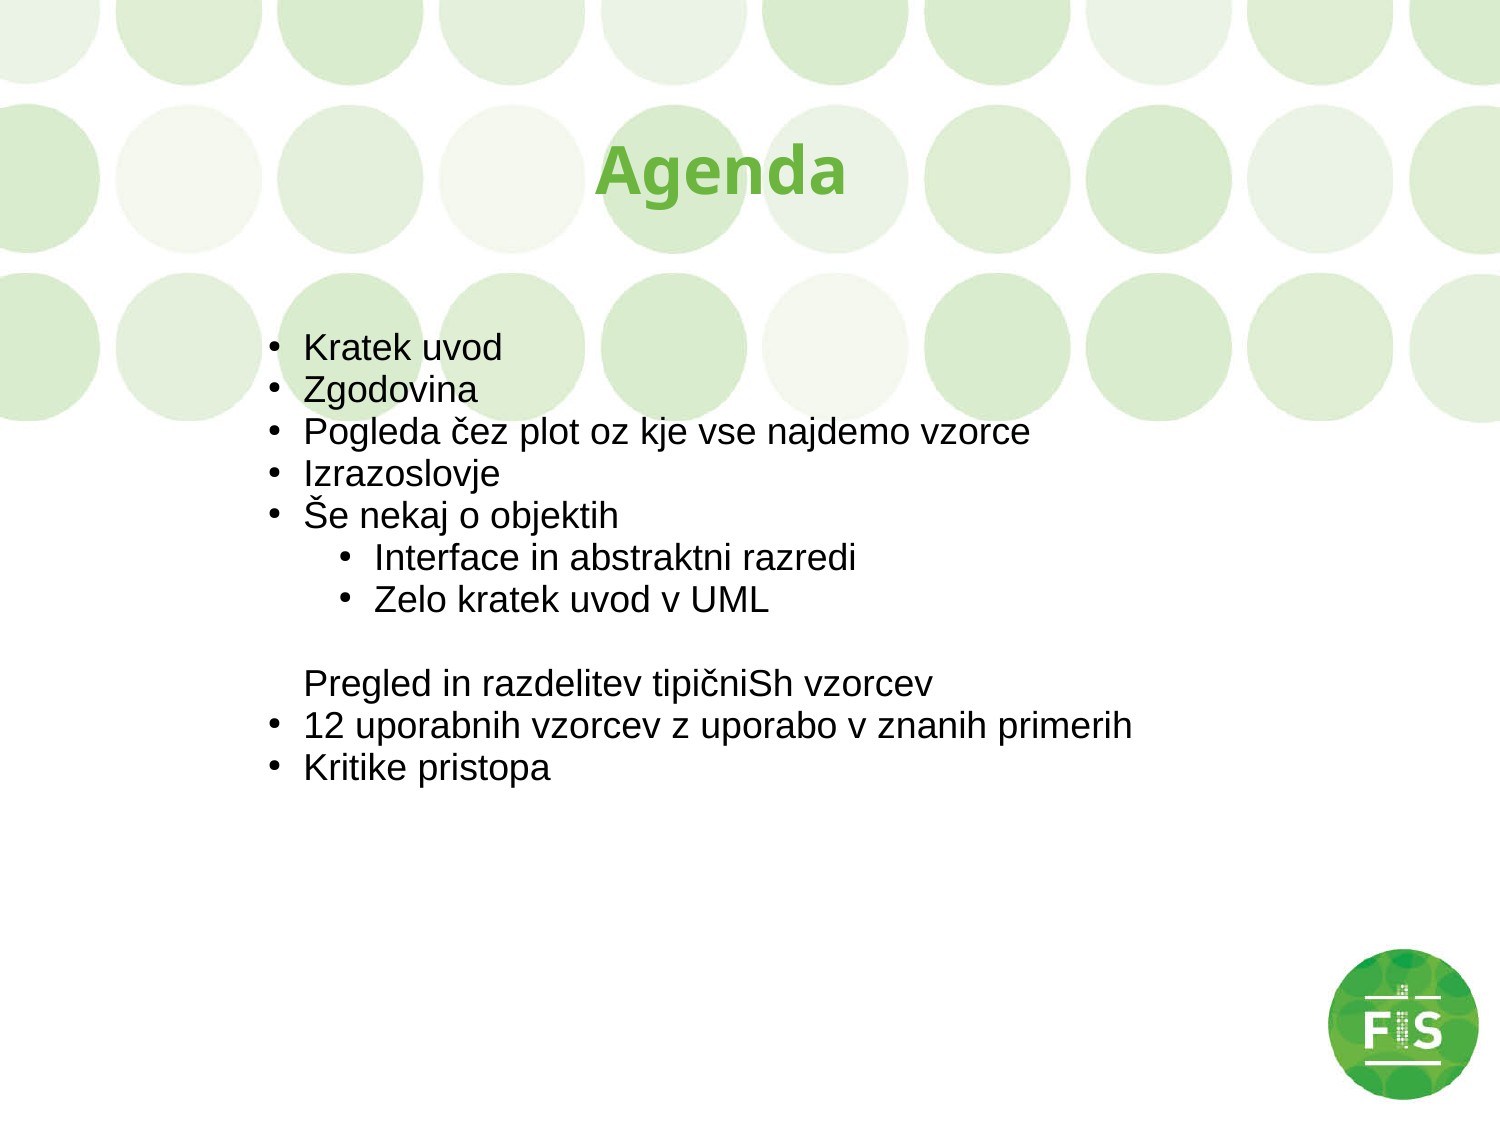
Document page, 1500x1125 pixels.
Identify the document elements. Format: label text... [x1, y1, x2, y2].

text_box Kratek uvod Zgodovina Pogleda čez plot oz kje vse najdemo vzorce Izrazoslovje Še nekaj o objektih Interface in abstraktni razredi Zelo kratek uvod v UML Pregled in razdelitev tipičniSh vzorcev 12 uporabnih vzorcev z uporabo v znanih primerih Kritike pristopa [253, 318, 1264, 964]
title Agenda [47, 129, 1398, 237]
picture [0, 0, 1500, 1125]
